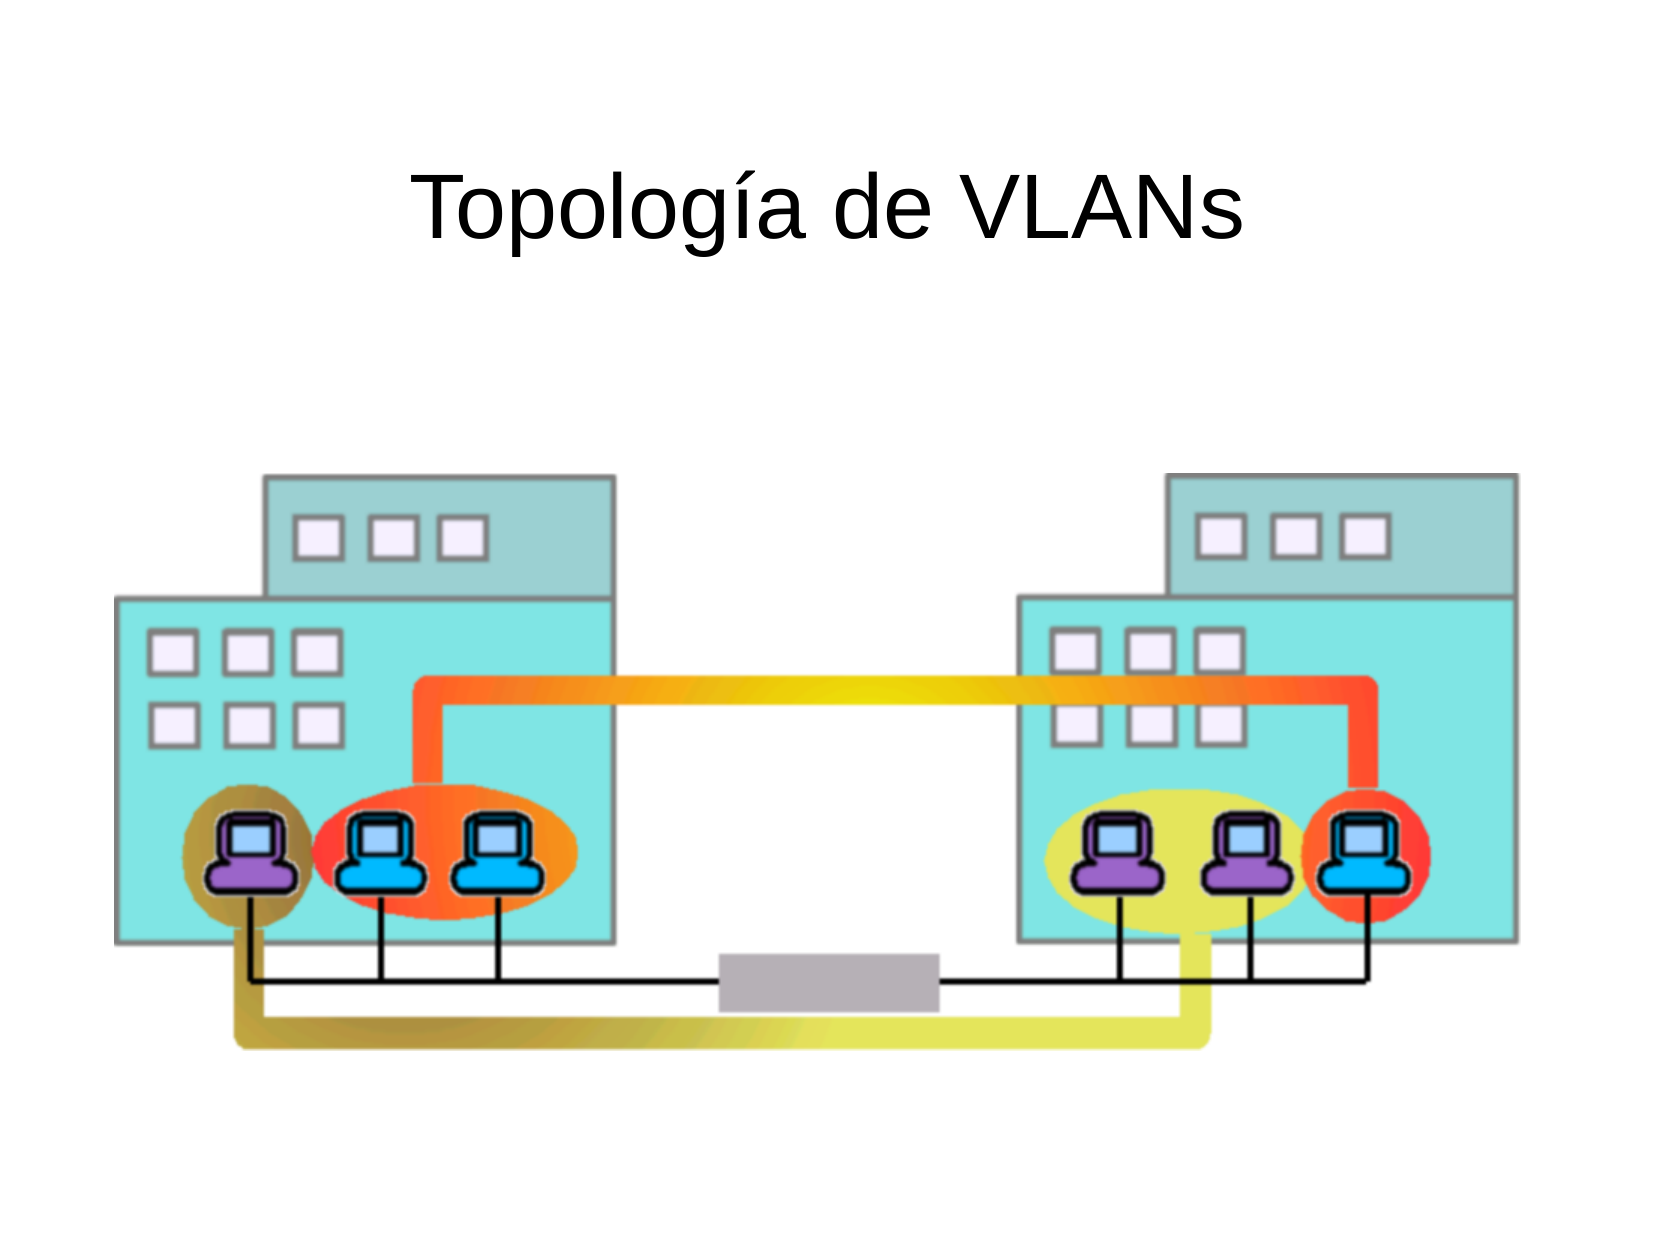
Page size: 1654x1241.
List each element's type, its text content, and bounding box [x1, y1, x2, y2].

title Topología de VLANs [121, 102, 1534, 310]
picture [114, 473, 1521, 1051]
